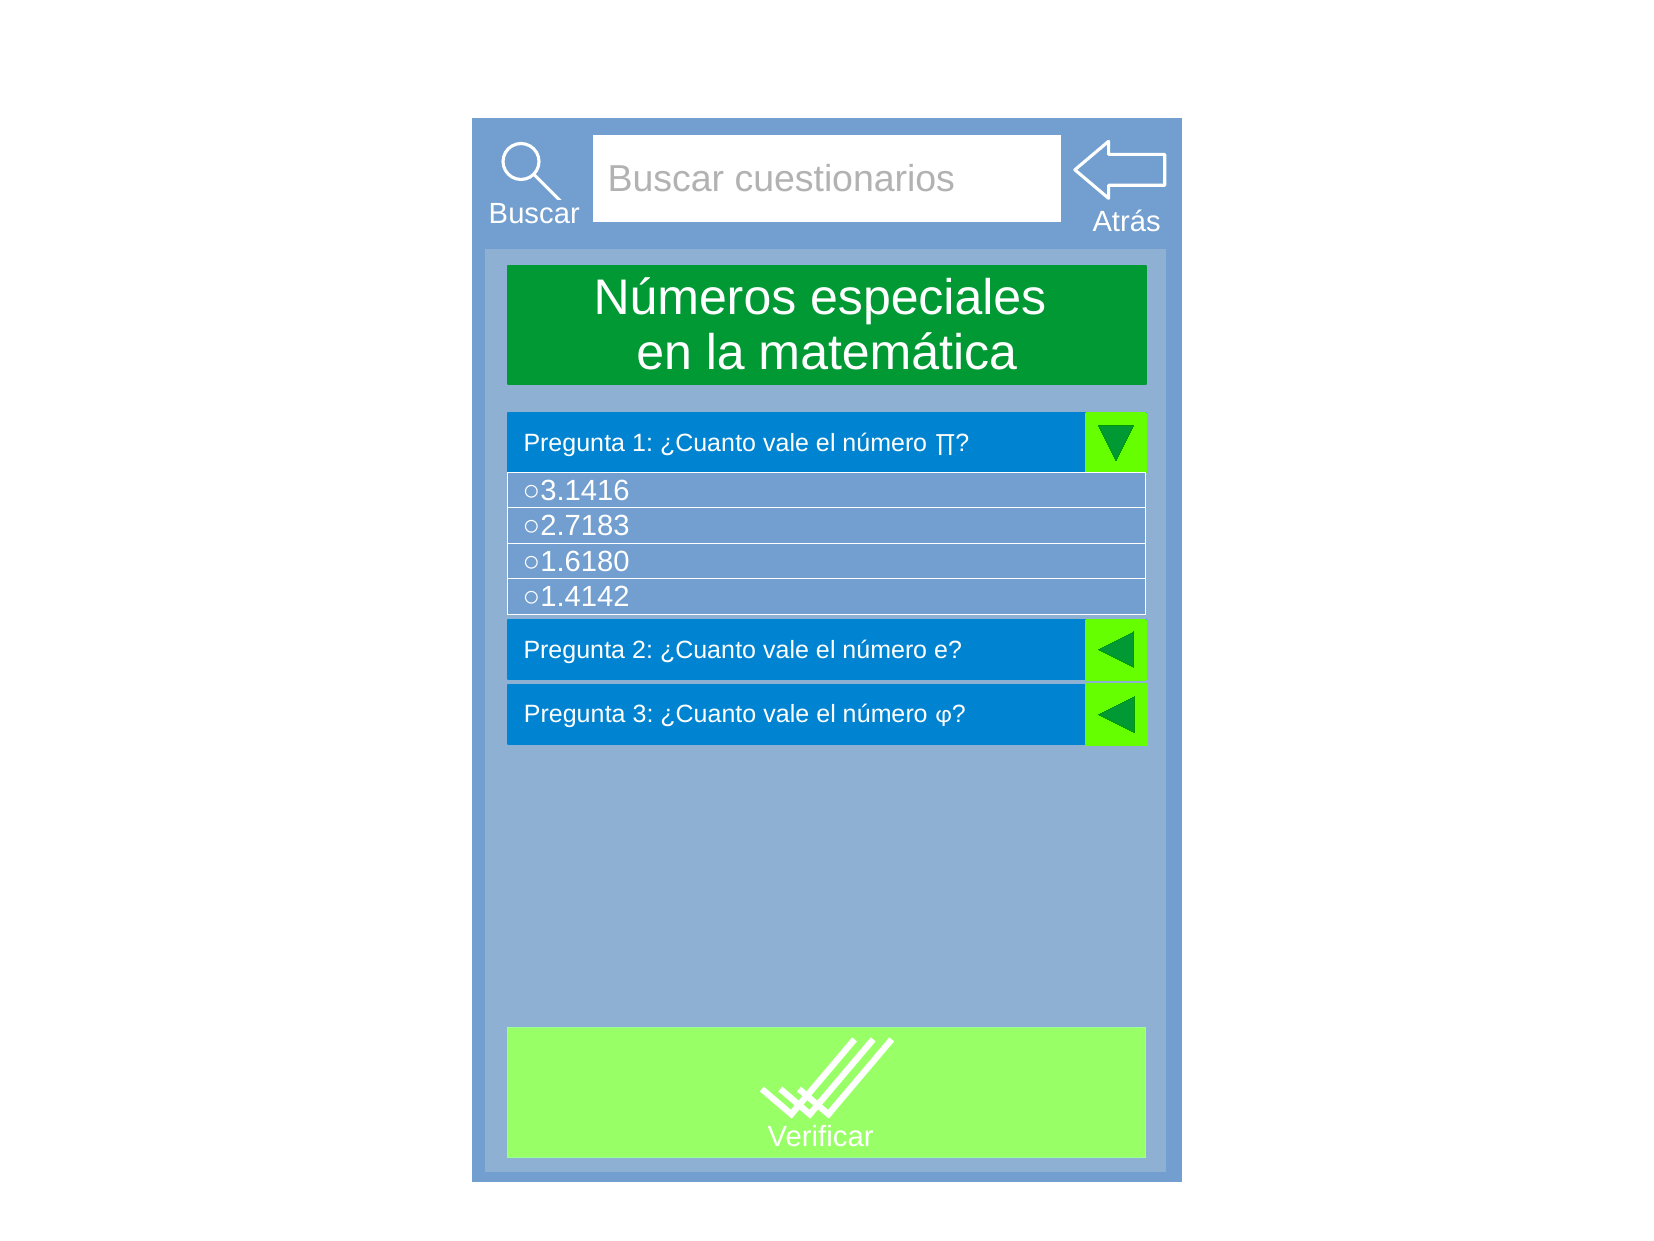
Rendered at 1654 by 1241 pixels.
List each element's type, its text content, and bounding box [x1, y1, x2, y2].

text_box Buscar cuestionarios [590, 132, 1063, 225]
text_box ○2.7183 [507, 507, 1146, 543]
text_box Pregunta 2: ¿Cuanto vale el número e? [507, 620, 1086, 680]
text_box Buscar [485, 201, 584, 225]
text_box Verificar [732, 1116, 910, 1157]
text_box ○1.4142 [507, 578, 1146, 615]
text_box Atrás [1074, 209, 1179, 233]
text_box Números especiales en la matemática [507, 265, 1146, 384]
text_box Pregunta 3: ¿Cuanto vale el número φ? [508, 685, 1086, 745]
text_box ○1.6180 [507, 543, 1146, 578]
text_box Pregunta 1: ¿Cuanto vale el número ∏? [507, 413, 1086, 472]
text_box [472, 118, 1182, 1182]
text_box ○3.1416 [507, 472, 1146, 507]
